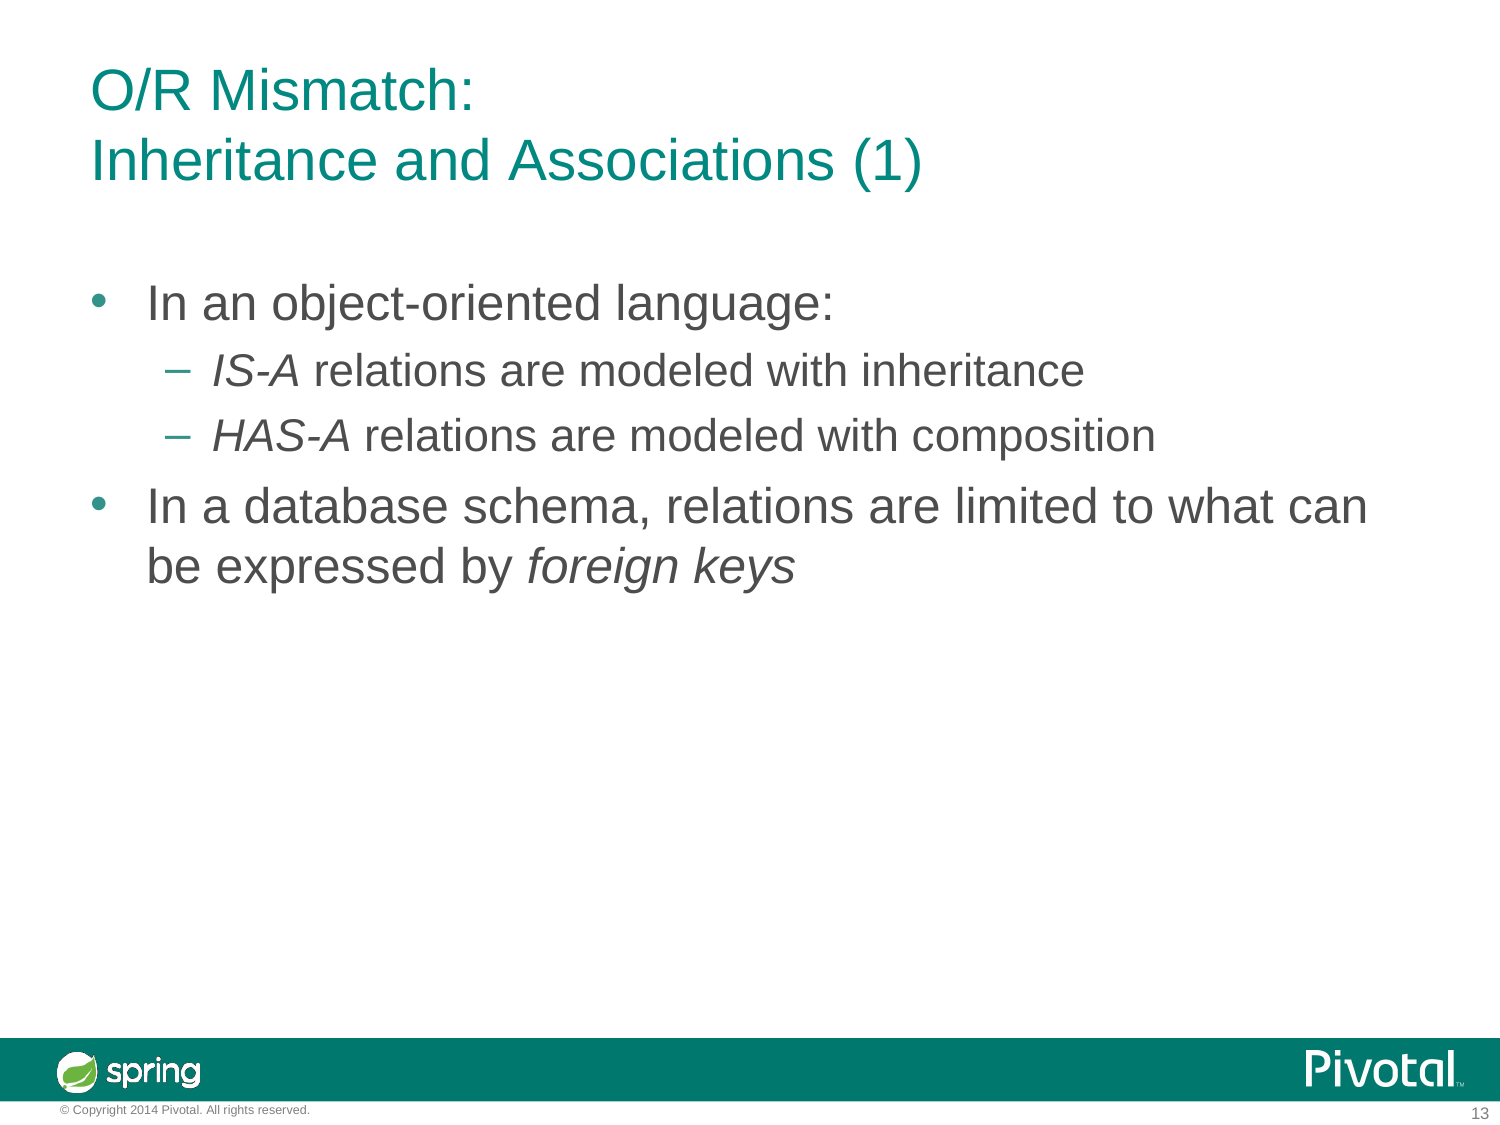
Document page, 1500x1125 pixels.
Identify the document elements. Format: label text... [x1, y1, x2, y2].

title O/R Mismatch: Inheritance and Associations (1) [75, 45, 1426, 233]
picture [32, 1041, 210, 1103]
picture [1306, 1050, 1464, 1087]
list In an object-oriented language: IS-A relations are modeled with inheritance HAS-A relations are modeled with composition In a database schema, relations are limited to what can be expressed by foreign keys [75, 262, 1426, 1005]
